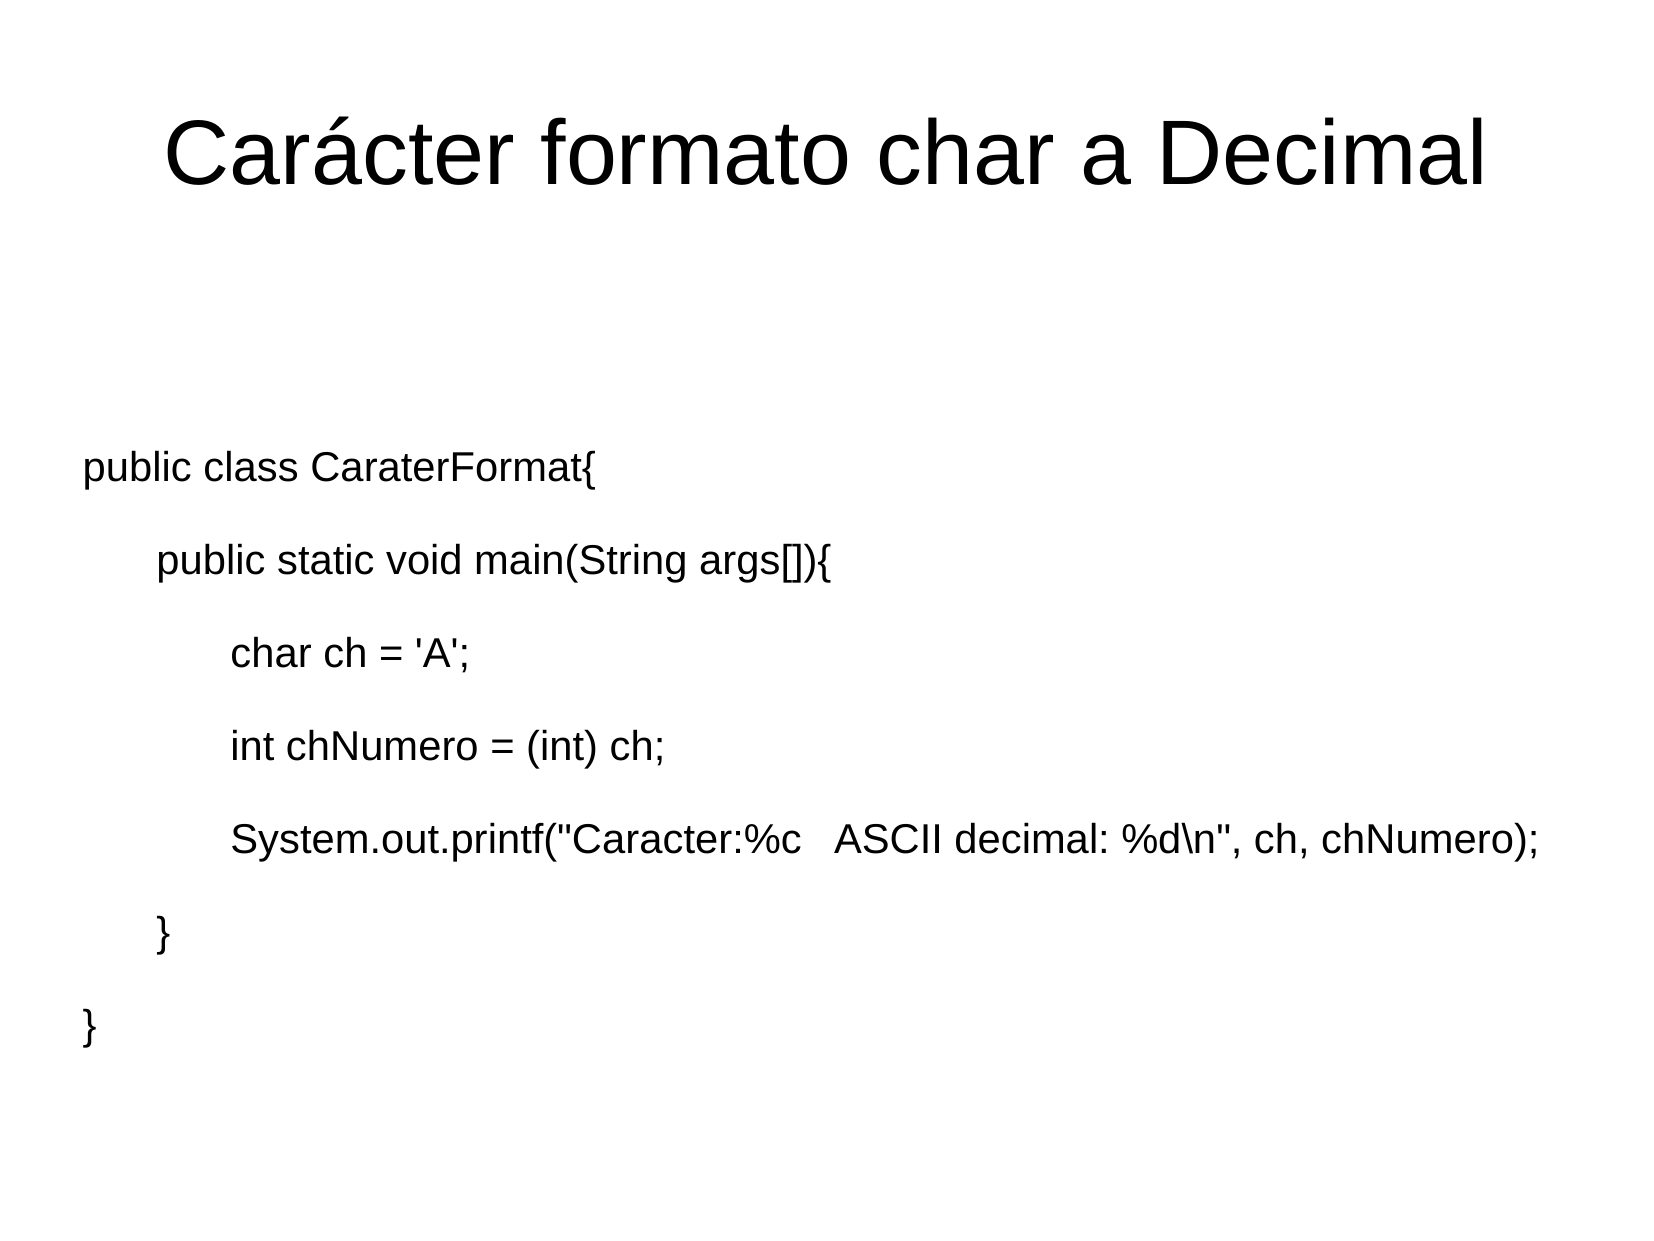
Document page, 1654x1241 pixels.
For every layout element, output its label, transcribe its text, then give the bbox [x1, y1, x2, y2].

title Carácter formato char a Decimal [82, 49, 1571, 257]
subtitle public class CaraterFormat{ public static void main(String args[]){ char ch = 'A'; int chNumero = (int) ch; System.out.printf("Caracter:%c ASCII decimal: %d\n", ch, chNumero); } } [82, 290, 1571, 1109]
